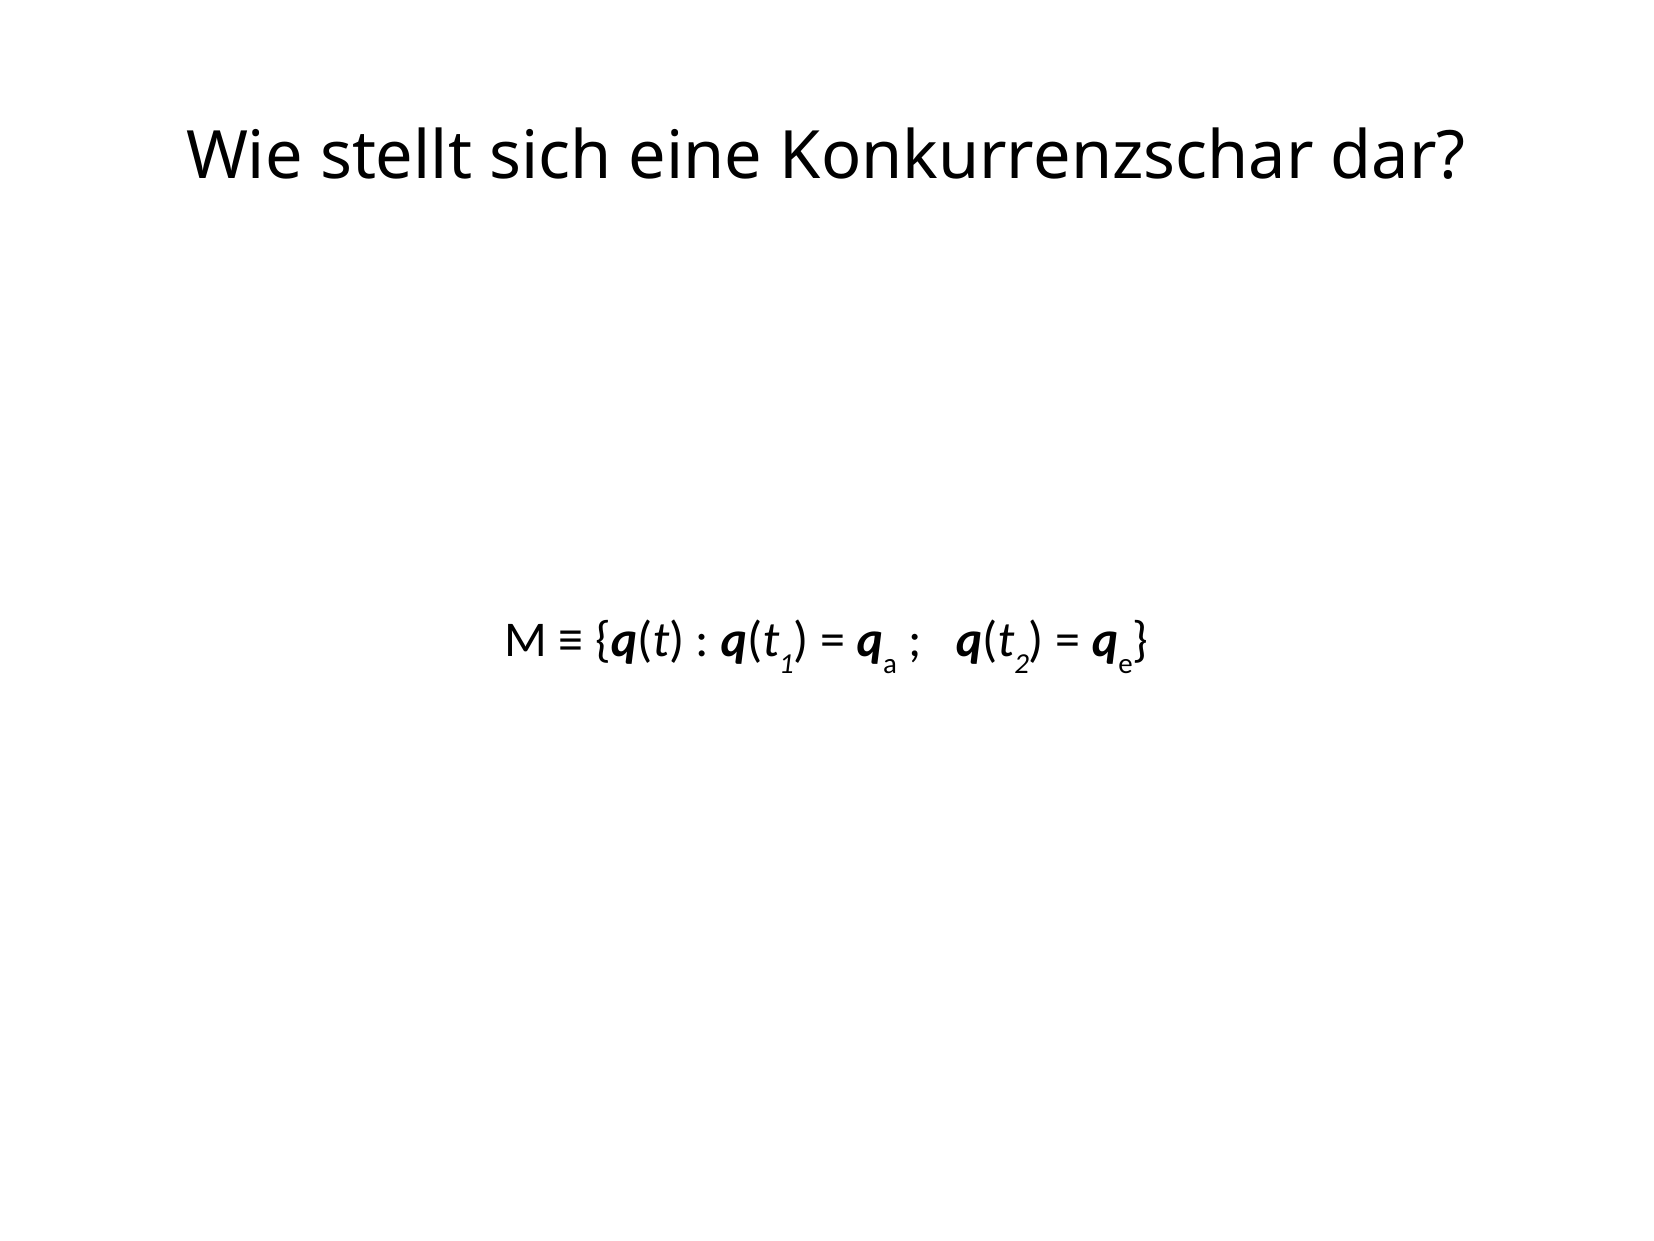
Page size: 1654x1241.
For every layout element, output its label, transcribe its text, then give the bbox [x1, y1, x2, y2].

subtitle M ≡ {q(t) : q(t1) = qa ; q(t2) = qe} [82, 290, 1571, 1010]
title Wie stellt sich eine Konkurrenzschar dar? [82, 49, 1571, 257]
